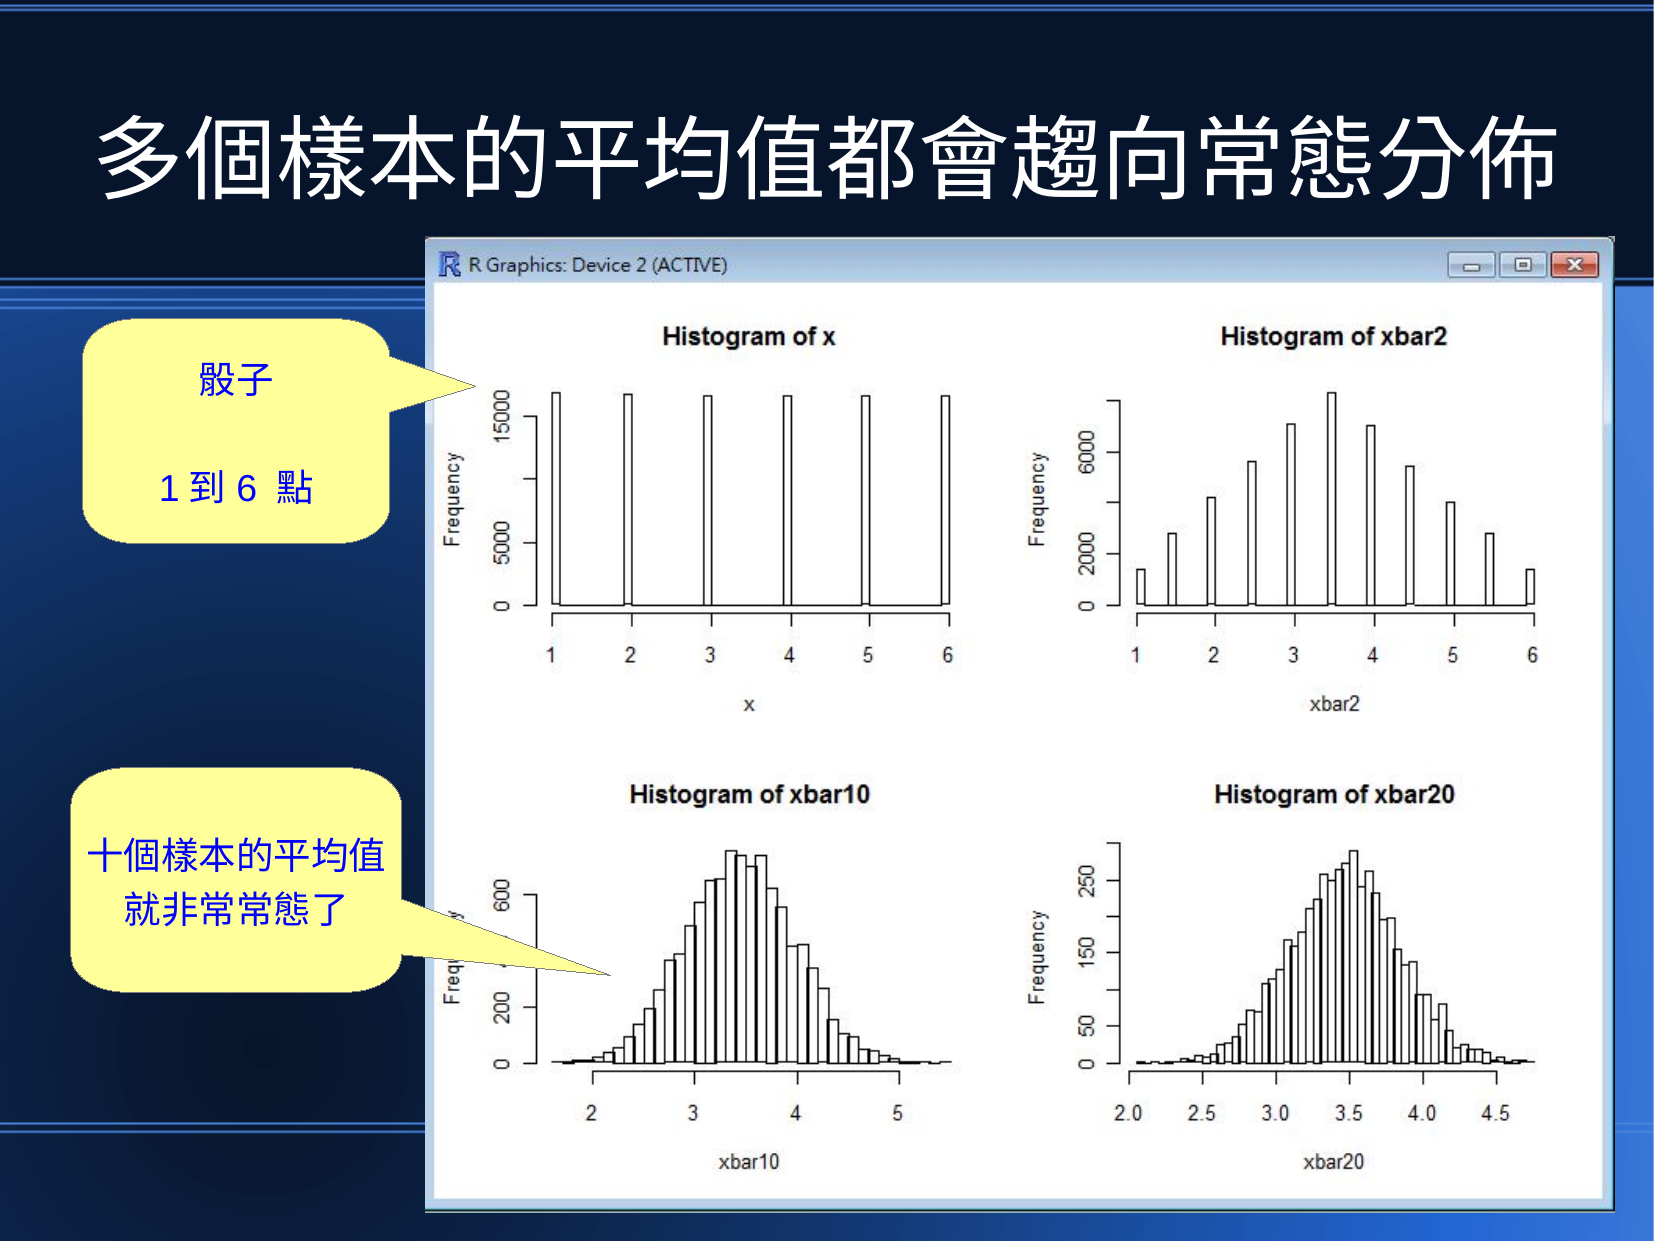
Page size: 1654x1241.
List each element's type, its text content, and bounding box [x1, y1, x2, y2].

picture [0, 0, 1654, 1241]
title 多個樣本的平均值都會趨向常態分佈 [82, 49, 1571, 257]
text_box 十個樣本的平均值 就非常常態了 [70, 767, 611, 993]
text_box 骰子 1到6 點 [82, 318, 476, 544]
